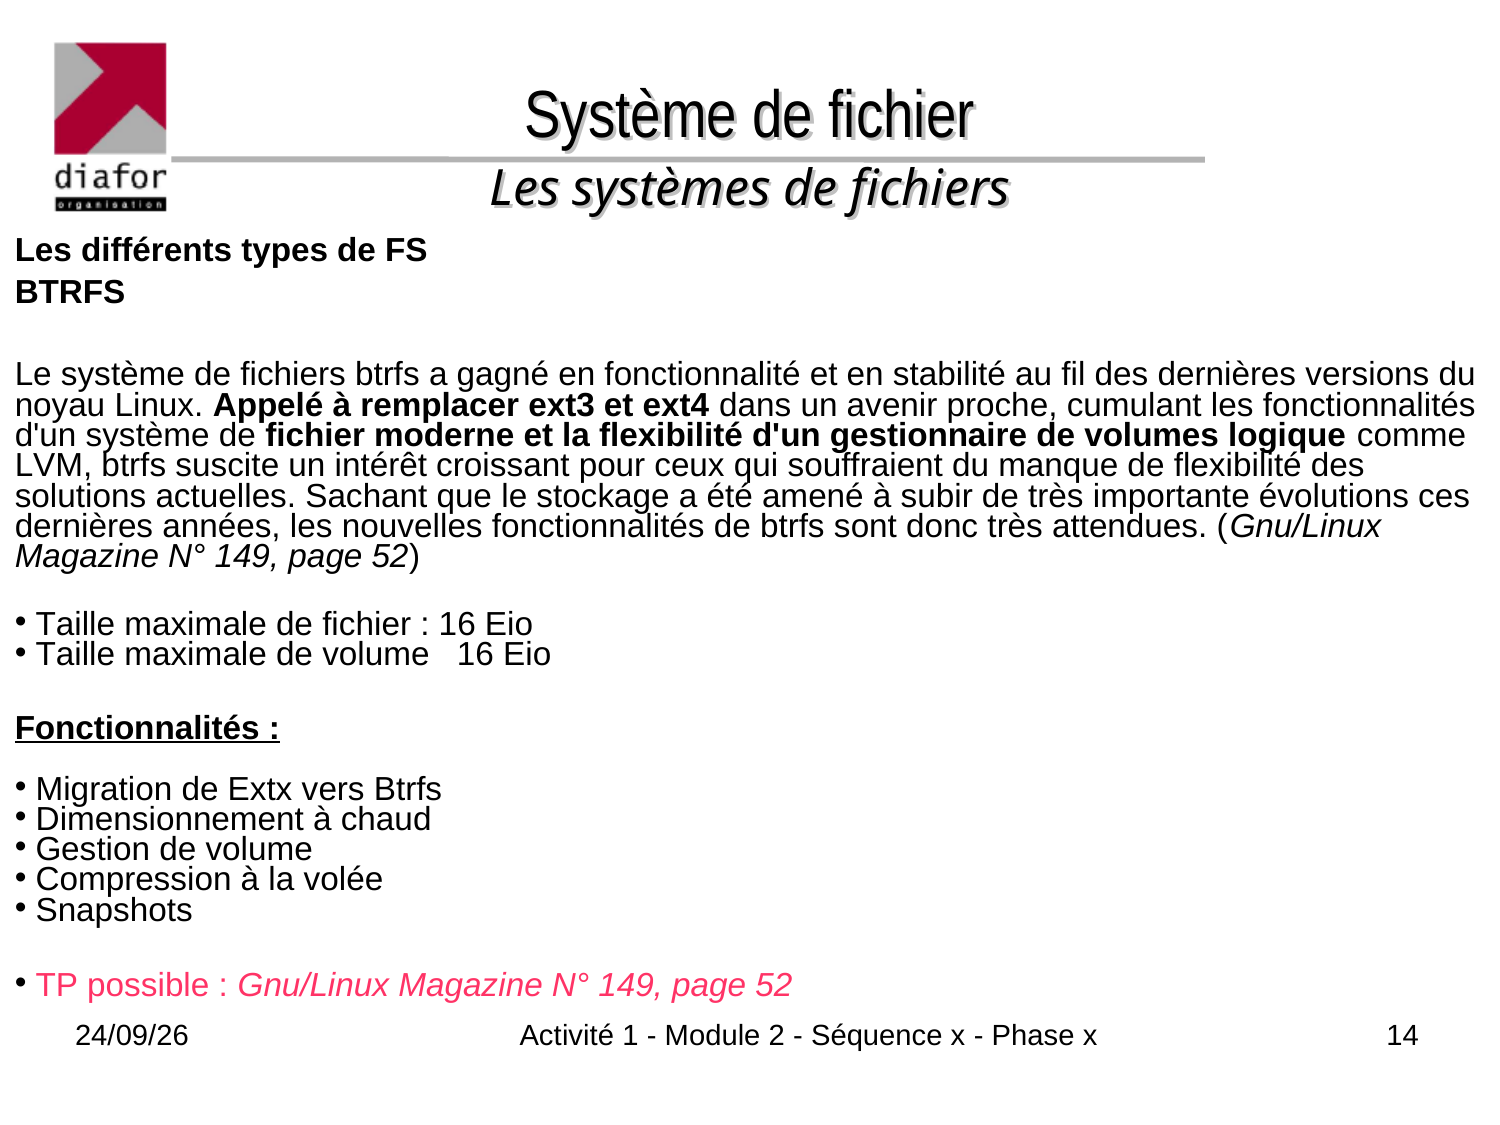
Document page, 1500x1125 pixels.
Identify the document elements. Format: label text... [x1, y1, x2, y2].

text_box Fonctionnalités : Migration de Extx vers Btrfs Dimensionnement à chaud Gestion de volume Compression à la volée Snapshots [0, 707, 1500, 935]
text_box Le système de fichiers btrfs a gagné en fonctionnalité et en stabilité au fil des dernières versions du noyau Linux. Appelé à remplacer ext3 et ext4 dans un avenir proche, cumulant les fonctionnalités d'un système de fichier moderne et la flexibilité d'un gestionnaire de volumes logique comme LVM, btrfs suscite un intérêt croissant pour ceux qui souffraient du manque de flexibilité des solutions actuelles. Sachant que le stockage a été amené à subir de très importante évolutions ces dernières années, les nouvelles fonctionnalités de btrfs sont donc très attendues. (Gnu/Linux Magazine N° 149, page 52) [0, 354, 1500, 582]
title Système de fichier Les systèmes de fichiers [75, 45, 1426, 250]
text_box Les différents types de FS [0, 230, 444, 276]
text_box TP possible : Gnu/Linux Magazine N° 149, page 52 [0, 964, 1500, 1010]
picture [53, 42, 168, 213]
text_box BTRFS [0, 271, 141, 317]
text_box Taille maximale de fichier : 16 Eio Taille maximale de volume 16 Eio [0, 603, 567, 680]
